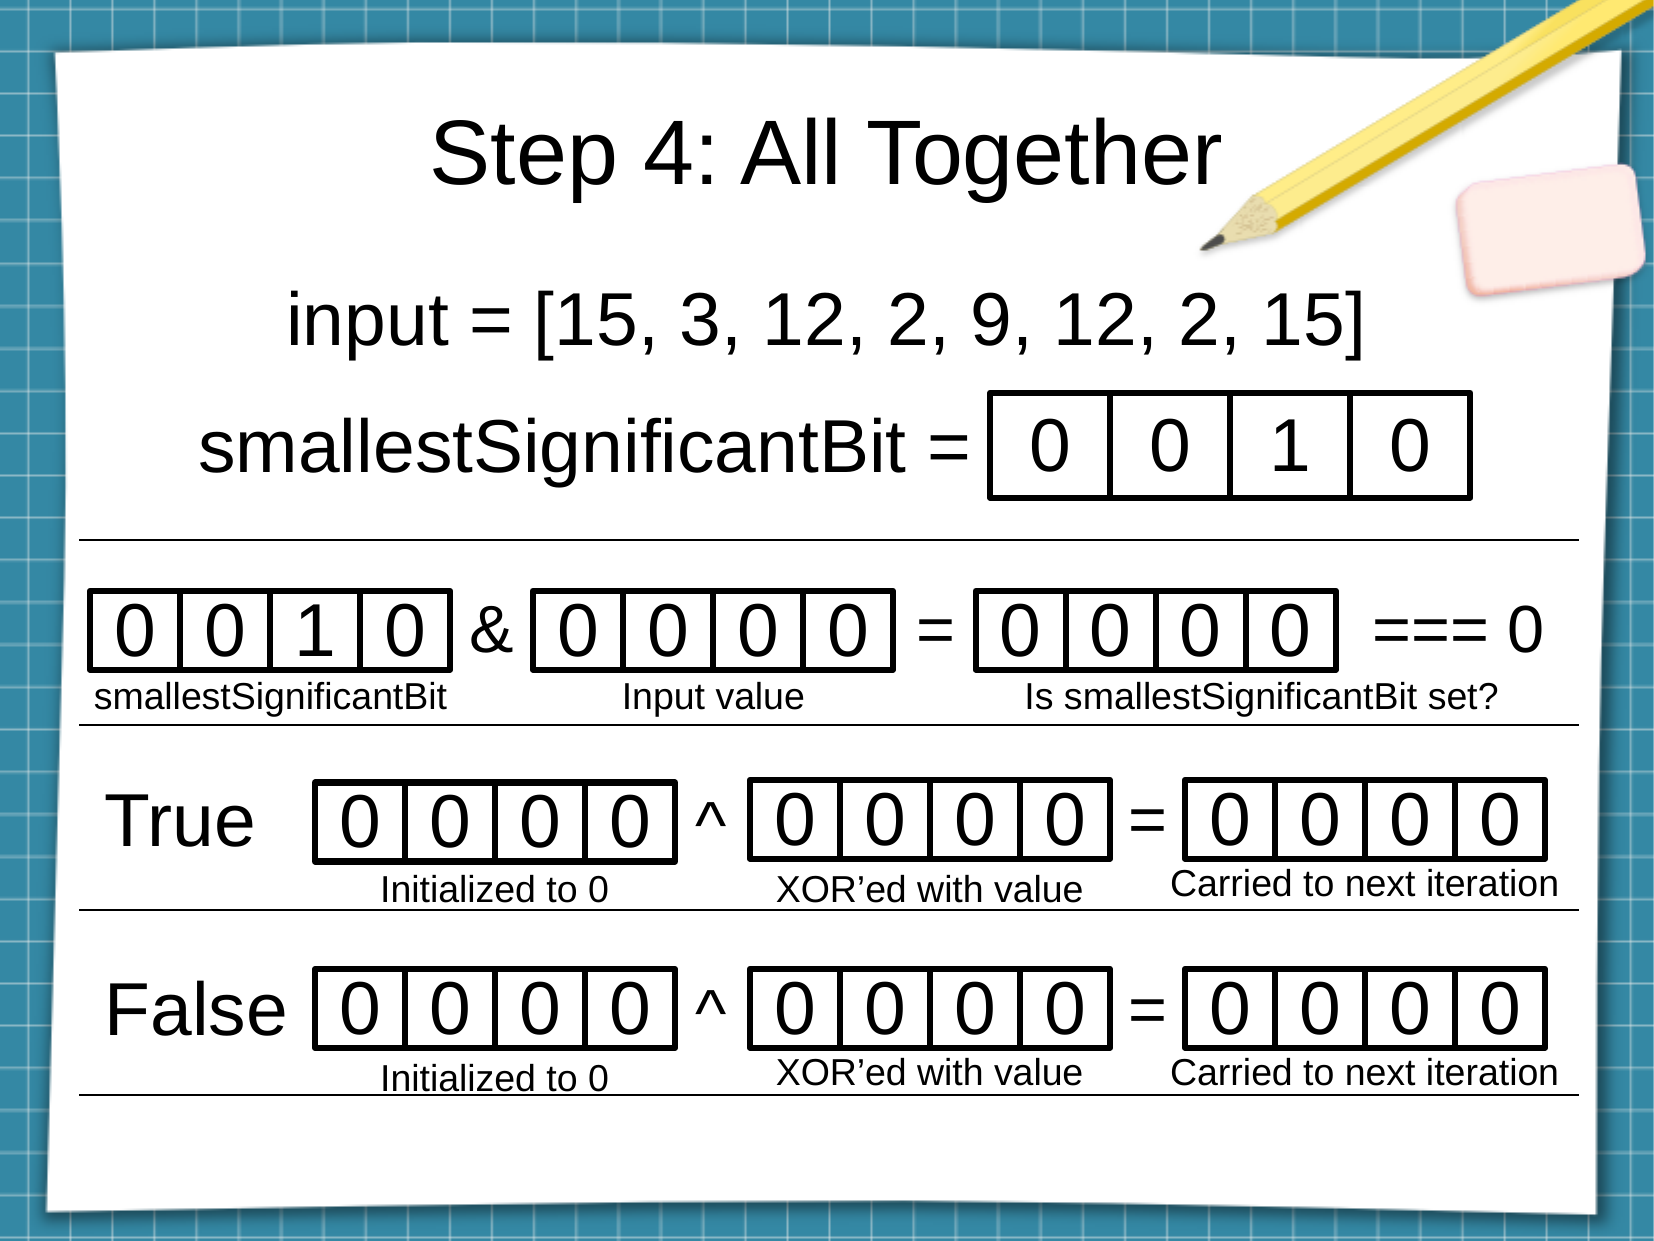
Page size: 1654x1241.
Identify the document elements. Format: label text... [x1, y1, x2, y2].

text_box XOR’ed with value [761, 861, 1099, 919]
text_box smallestSignificantBit = [183, 397, 1008, 496]
text_box 0 [1351, 392, 1471, 498]
text_box 0 [1275, 780, 1365, 855]
text_box 0 [361, 590, 451, 667]
text_box 0 [405, 969, 495, 1048]
text_box 0 [712, 590, 803, 668]
text_box input = [15, 3, 12, 2, 9, 12, 2, 15] [271, 270, 1383, 370]
text_box 0 [315, 782, 405, 862]
text_box = [901, 585, 971, 675]
text_box True [90, 771, 272, 871]
text_box 0 [930, 780, 1021, 859]
text_box 0 [532, 590, 622, 670]
text_box 0 [750, 780, 840, 859]
text_box 0 [840, 968, 930, 1044]
text_box smallestSignificantBit [79, 667, 463, 725]
text_box Initialized to 0 [365, 861, 624, 919]
text_box Carried to next iteration [1155, 1044, 1575, 1102]
text_box 0 [840, 780, 930, 859]
text_box 0 [495, 969, 586, 1048]
text_box 0 [930, 968, 1021, 1044]
text_box ^ [680, 969, 742, 1059]
text_box 0 [975, 590, 1065, 670]
text_box 0 [803, 590, 893, 670]
text_box 0 [405, 782, 495, 861]
text_box ^ [680, 780, 742, 870]
text_box XOR’ed with value [761, 1044, 1099, 1102]
text_box Is smallestSignificantBit set? [1009, 668, 1514, 726]
text_box 0 [1365, 968, 1456, 1044]
text_box & [454, 585, 529, 675]
text_box Initialized to 0 [365, 1050, 624, 1108]
text_box 0 [1065, 590, 1155, 668]
text_box 0 [1456, 780, 1546, 855]
text_box 0 [1456, 968, 1546, 1044]
text_box 0 [1185, 780, 1275, 855]
text_box False [90, 960, 304, 1059]
text_box = [1113, 964, 1183, 1054]
text_box 0 [495, 782, 586, 861]
text_box 0 [622, 590, 712, 668]
text_box 0 [1021, 968, 1111, 1048]
text_box 0 [750, 968, 840, 1048]
text_box Carried to next iteration [1155, 855, 1575, 913]
text_box 0 [1246, 590, 1336, 668]
text_box 0 [90, 590, 180, 667]
text_box 0 [586, 969, 676, 1048]
text_box 0 [1275, 968, 1365, 1044]
text_box 0 [180, 590, 270, 667]
text_box 0 [1185, 968, 1275, 1044]
text_box 0 [1021, 780, 1111, 859]
text_box 1 [270, 590, 361, 667]
text_box 0 [1155, 590, 1246, 668]
picture [0, 0, 1654, 1241]
text_box === 0 [1357, 585, 1561, 675]
text_box 1 [1231, 392, 1351, 498]
text_box 0 [1365, 780, 1456, 855]
text_box 0 [586, 782, 676, 862]
text_box Input value [607, 668, 820, 726]
text_box 0 [315, 969, 405, 1048]
text_box = [1113, 775, 1183, 865]
text_box 0 [1110, 392, 1231, 498]
title Step 4: All Together [82, 49, 1571, 257]
text_box 0 [990, 392, 1110, 498]
